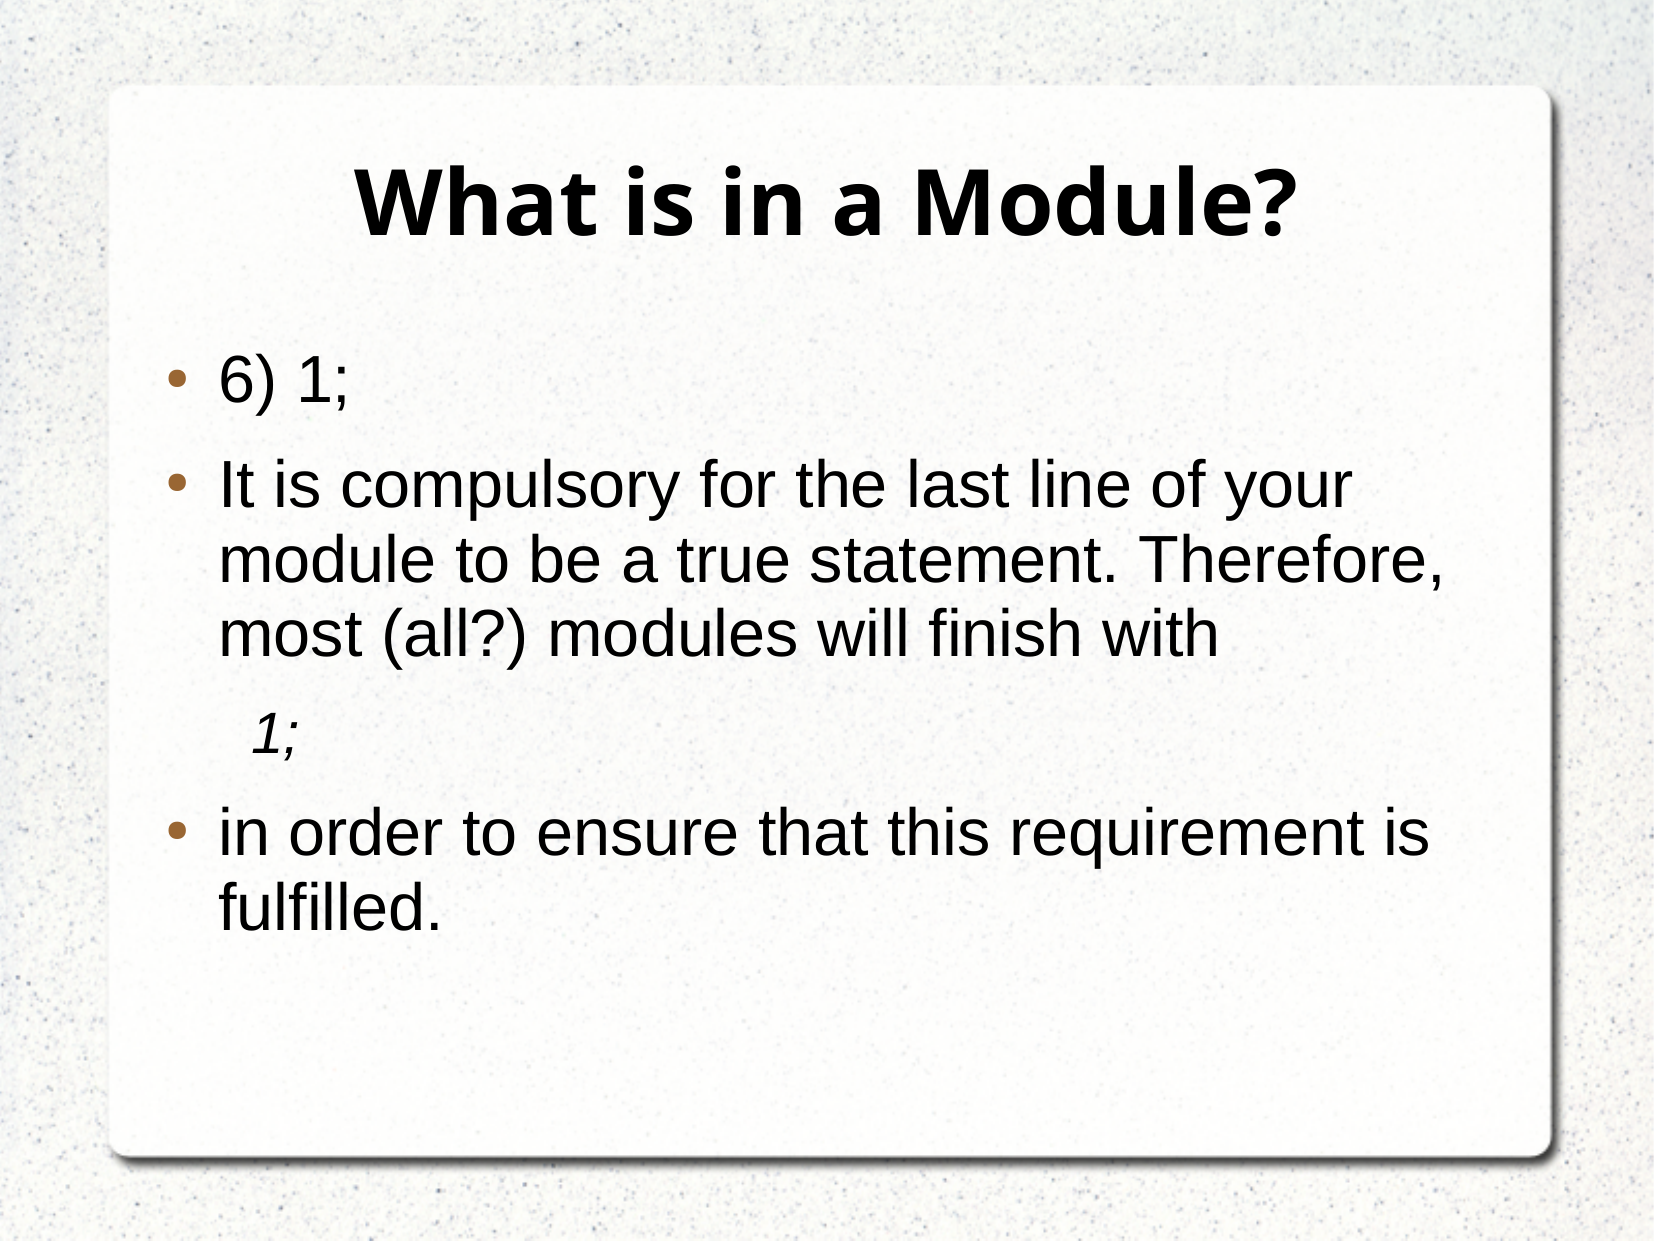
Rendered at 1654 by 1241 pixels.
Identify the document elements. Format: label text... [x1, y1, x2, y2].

title What is in a Module? [118, 96, 1536, 304]
list 6) 1; It is compulsory for the last line of your module to be a true statement. Therefore, most (all?) modules will finish with 1; in order to ensure that this requirement is fulfilled. [147, 342, 1506, 1048]
picture [0, 0, 1654, 1241]
